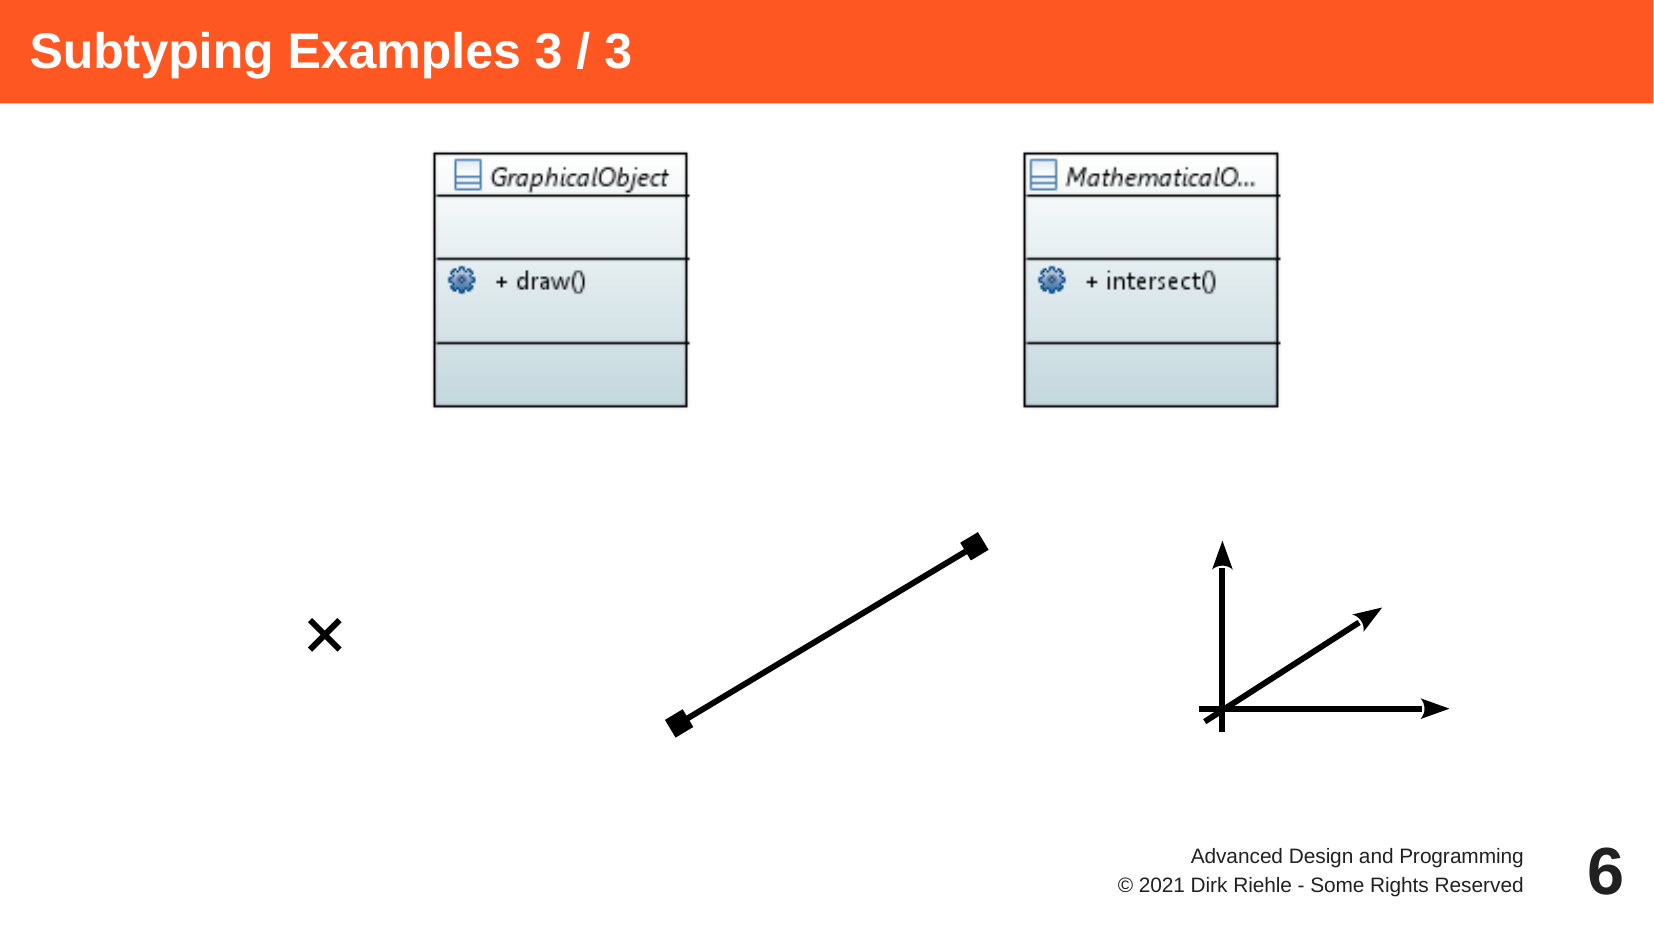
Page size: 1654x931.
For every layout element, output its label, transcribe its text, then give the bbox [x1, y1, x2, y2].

title Subtyping Examples 3 / 3 [0, 0, 1654, 104]
picture [413, 132, 709, 429]
picture [1003, 132, 1300, 429]
